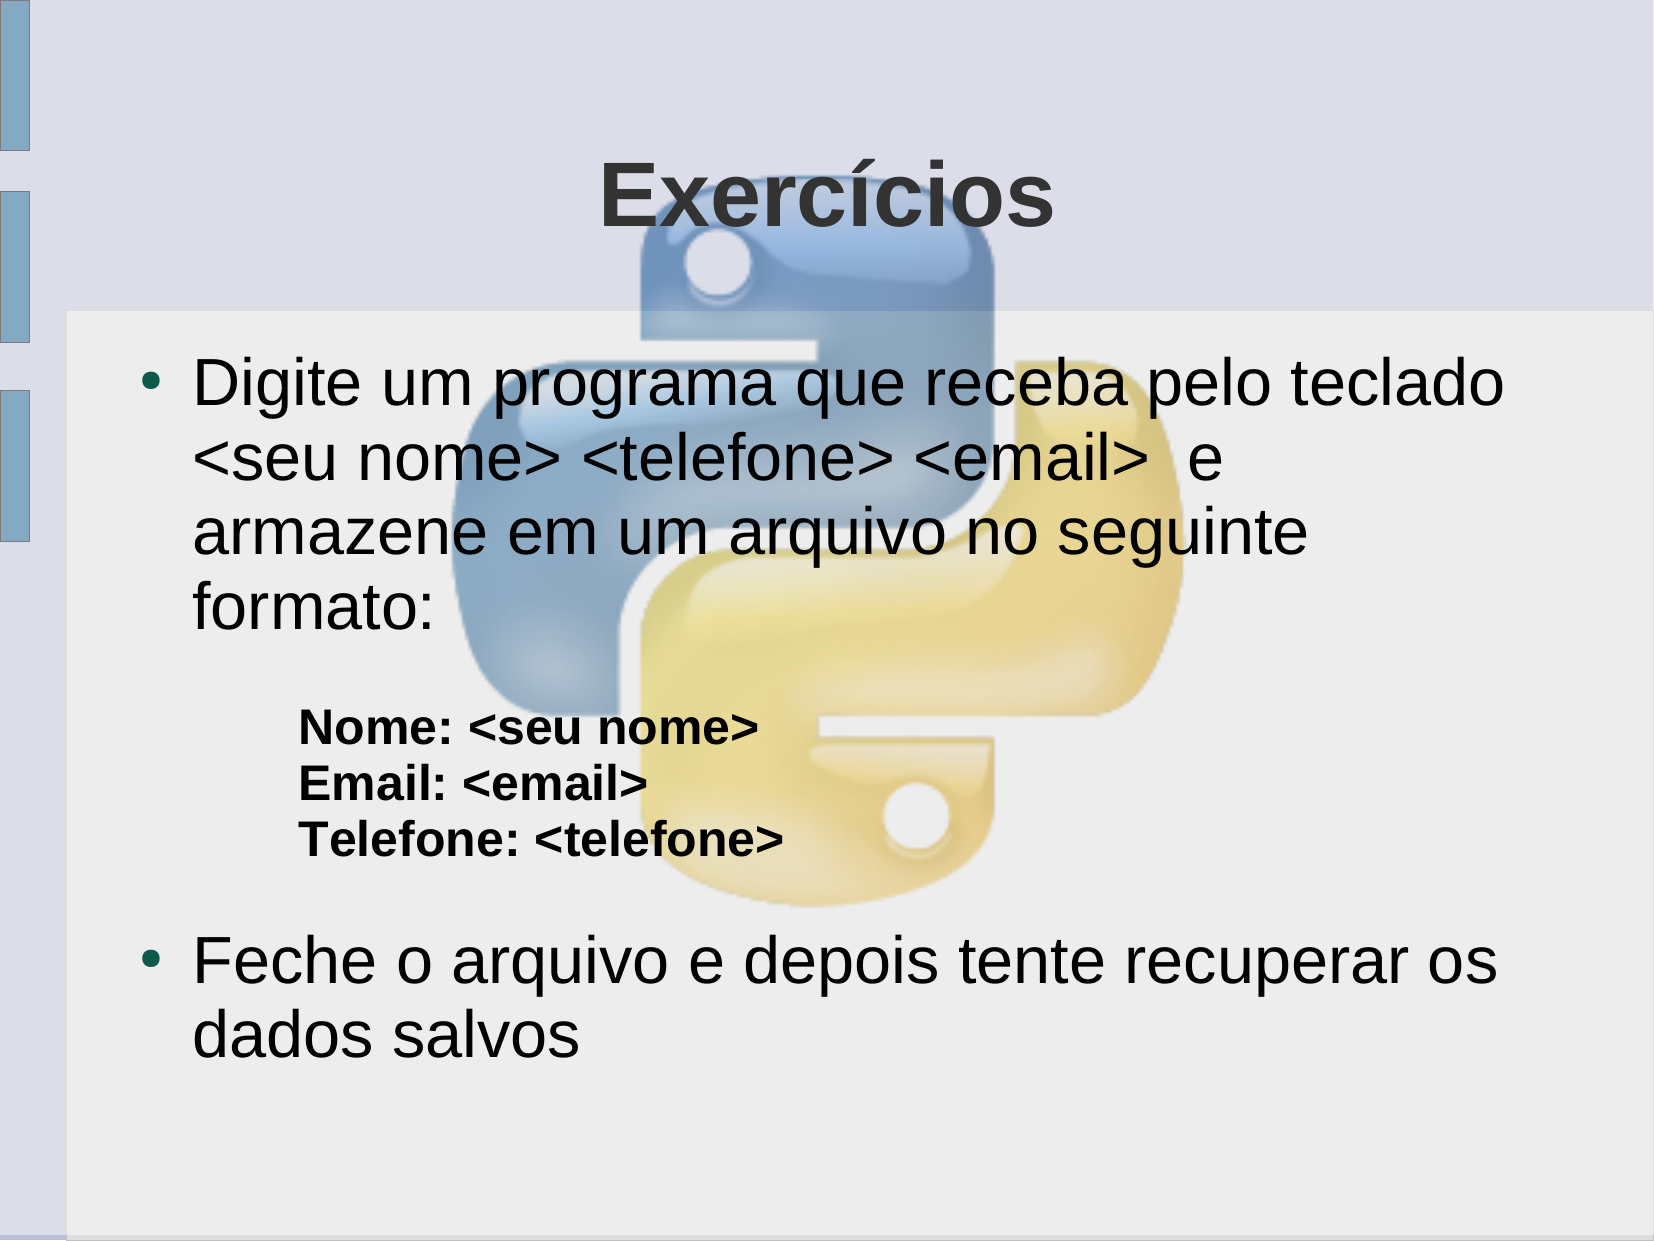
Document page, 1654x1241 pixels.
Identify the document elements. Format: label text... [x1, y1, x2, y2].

list Digite um programa que receba pelo teclado <seu nome> <telefone> <email> e armazene em um arquivo no seguinte formato: Nome: <seu nome> Email: <email> Telefone: <telefone> Feche o arquivo e depois tente recuperar os dados salvos [121, 344, 1534, 1112]
title Exercícios [121, 91, 1534, 299]
picture [0, 0, 1654, 1235]
